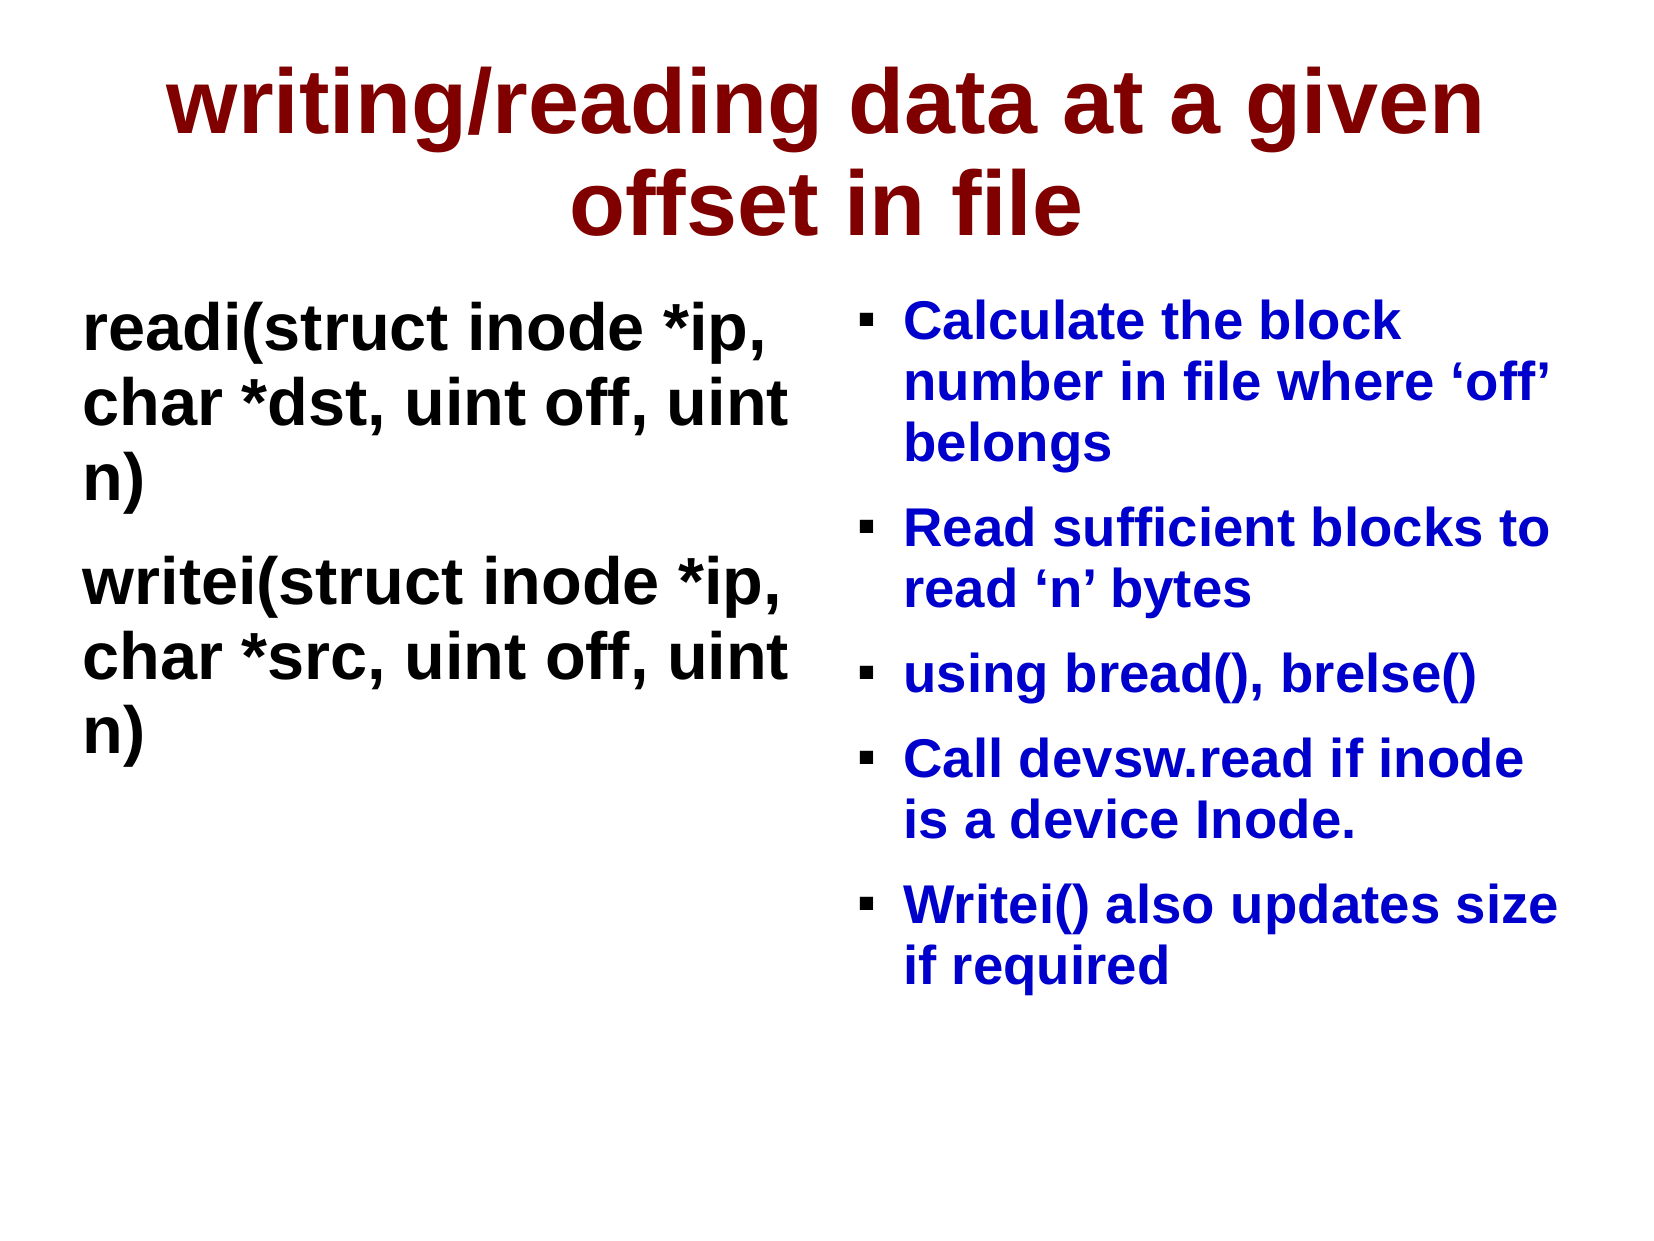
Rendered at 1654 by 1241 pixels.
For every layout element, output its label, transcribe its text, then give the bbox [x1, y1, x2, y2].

list readi(struct inode *ip, char *dst, uint off, uint n) writei(struct inode *ip, char *src, uint off, uint n) [82, 290, 809, 1010]
list Calculate the block number in file where ‘off’ belongs Read sufficient blocks to read ‘n’ bytes using bread(), brelse() Call devsw.read if inode is a device Inode. Writei() also updates size if required [845, 290, 1572, 1010]
title writing/reading data at a given offset in file [82, 49, 1571, 257]
